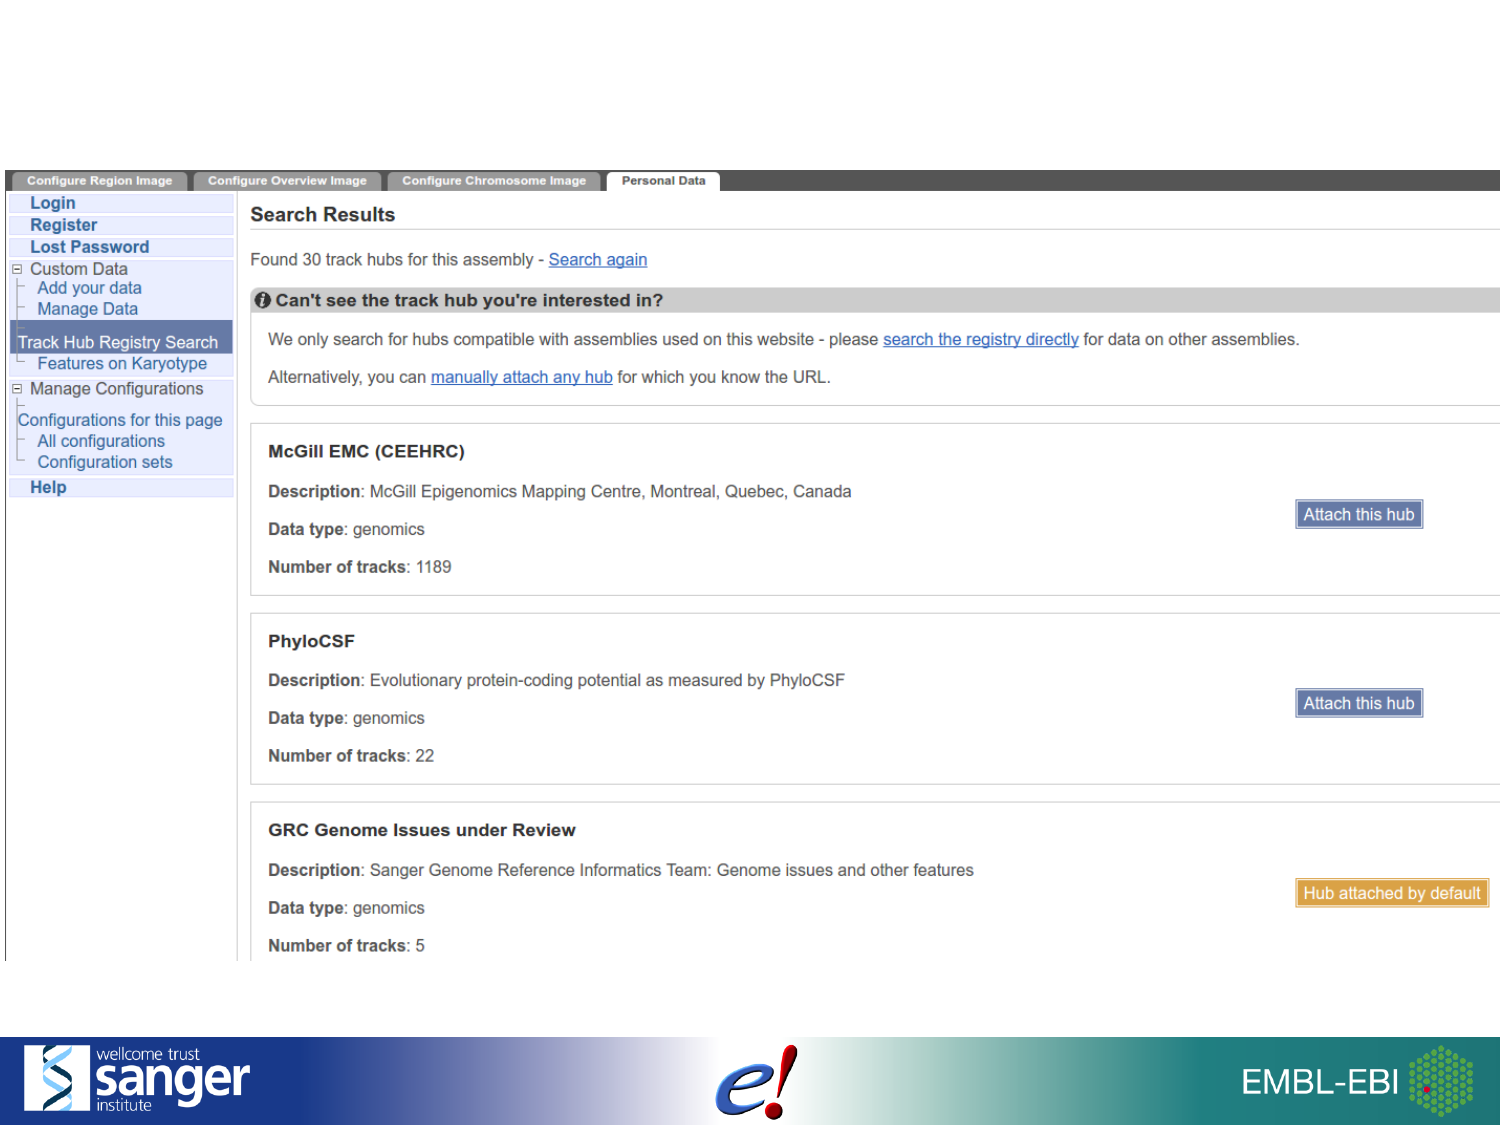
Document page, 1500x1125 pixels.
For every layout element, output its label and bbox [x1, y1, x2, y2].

picture [0, 1037, 1500, 1125]
picture [5, 170, 1500, 961]
